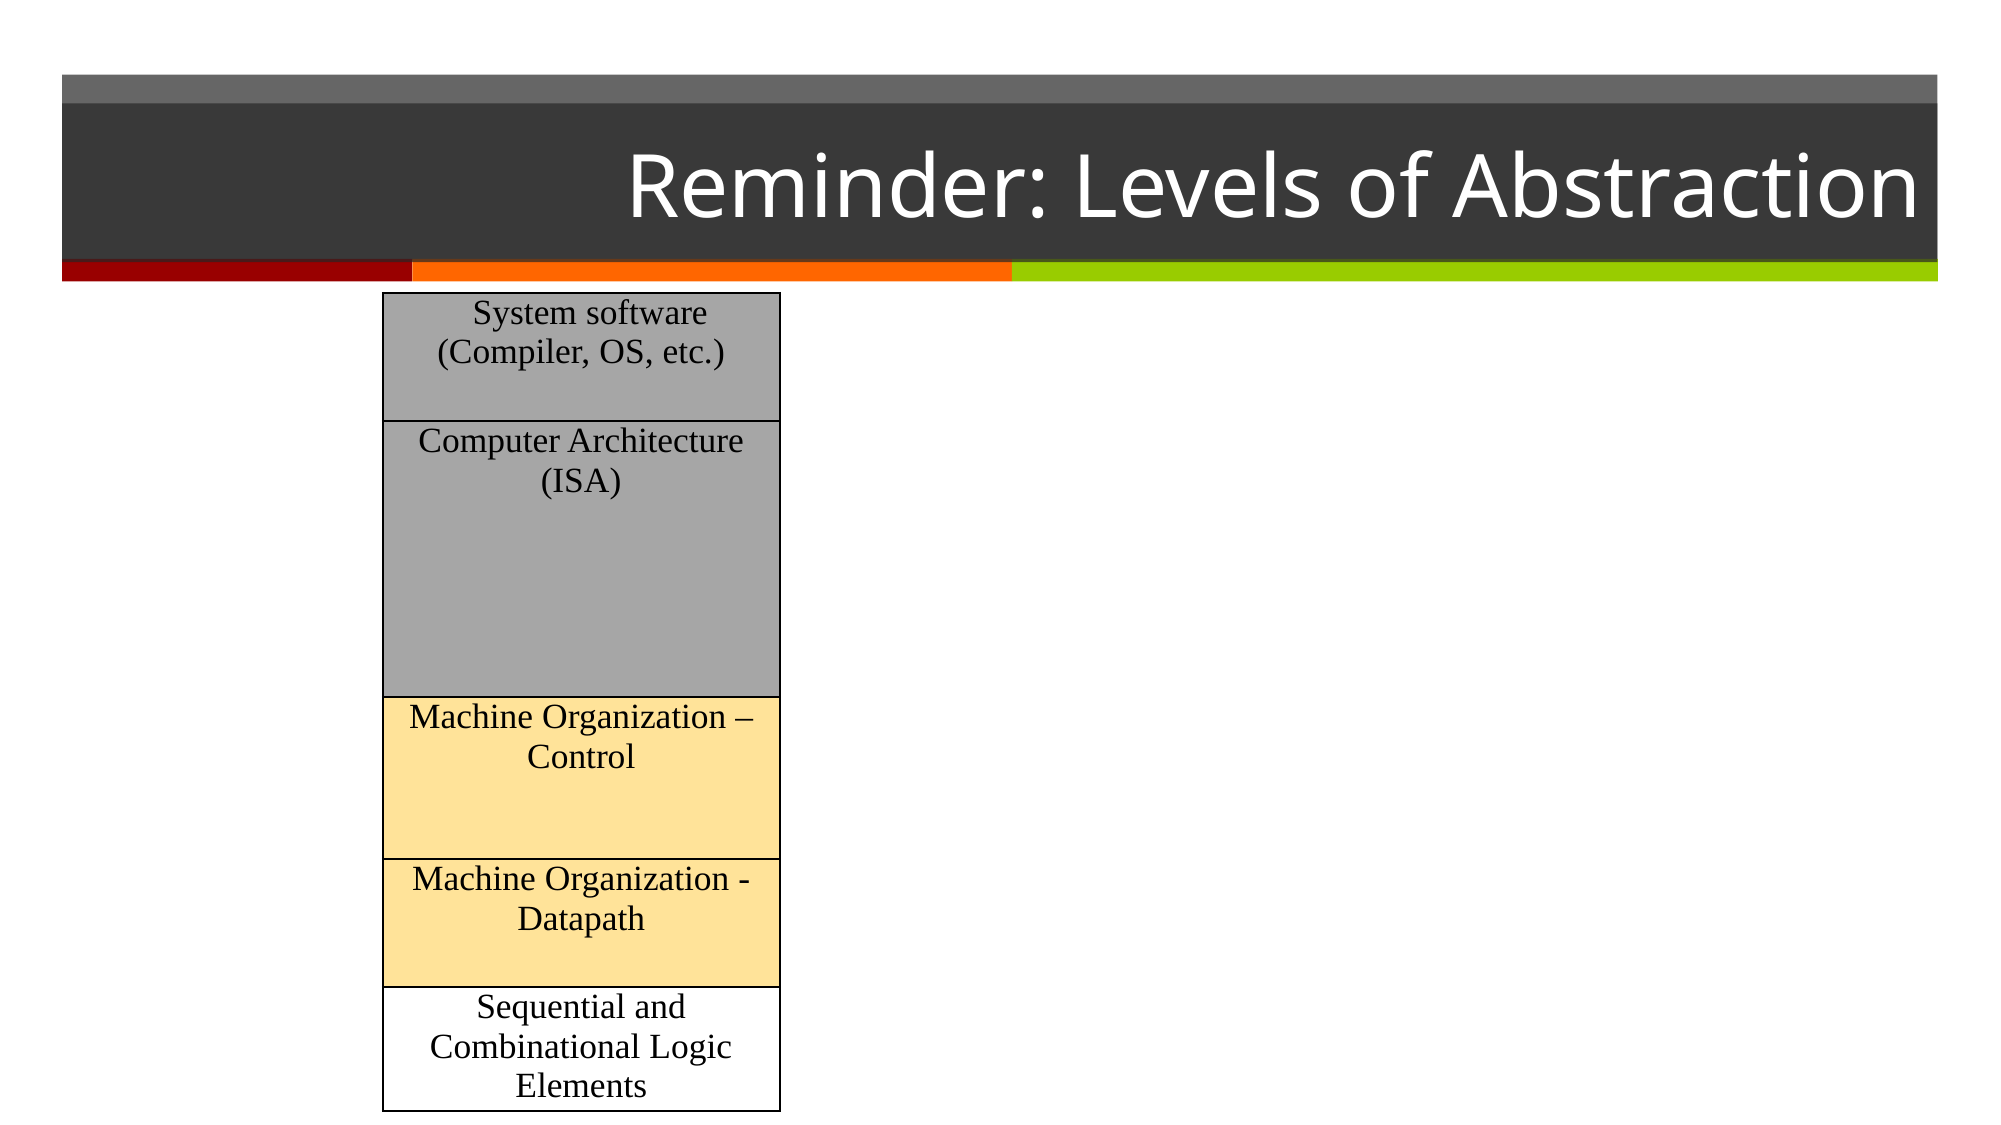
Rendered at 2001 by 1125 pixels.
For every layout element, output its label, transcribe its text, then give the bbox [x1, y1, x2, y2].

table_cell Machine Organization – Control [384, 698, 779, 858]
table_cell Sequential and Combinational Logic Elements [384, 988, 779, 1110]
table_cell Machine Organization - Datapath [384, 860, 779, 986]
table_header System software (Compiler, OS, etc.) [384, 294, 779, 420]
title Reminder: Levels of Abstraction [62, 103, 1938, 263]
table_cell Computer Architecture (ISA) [384, 422, 779, 696]
